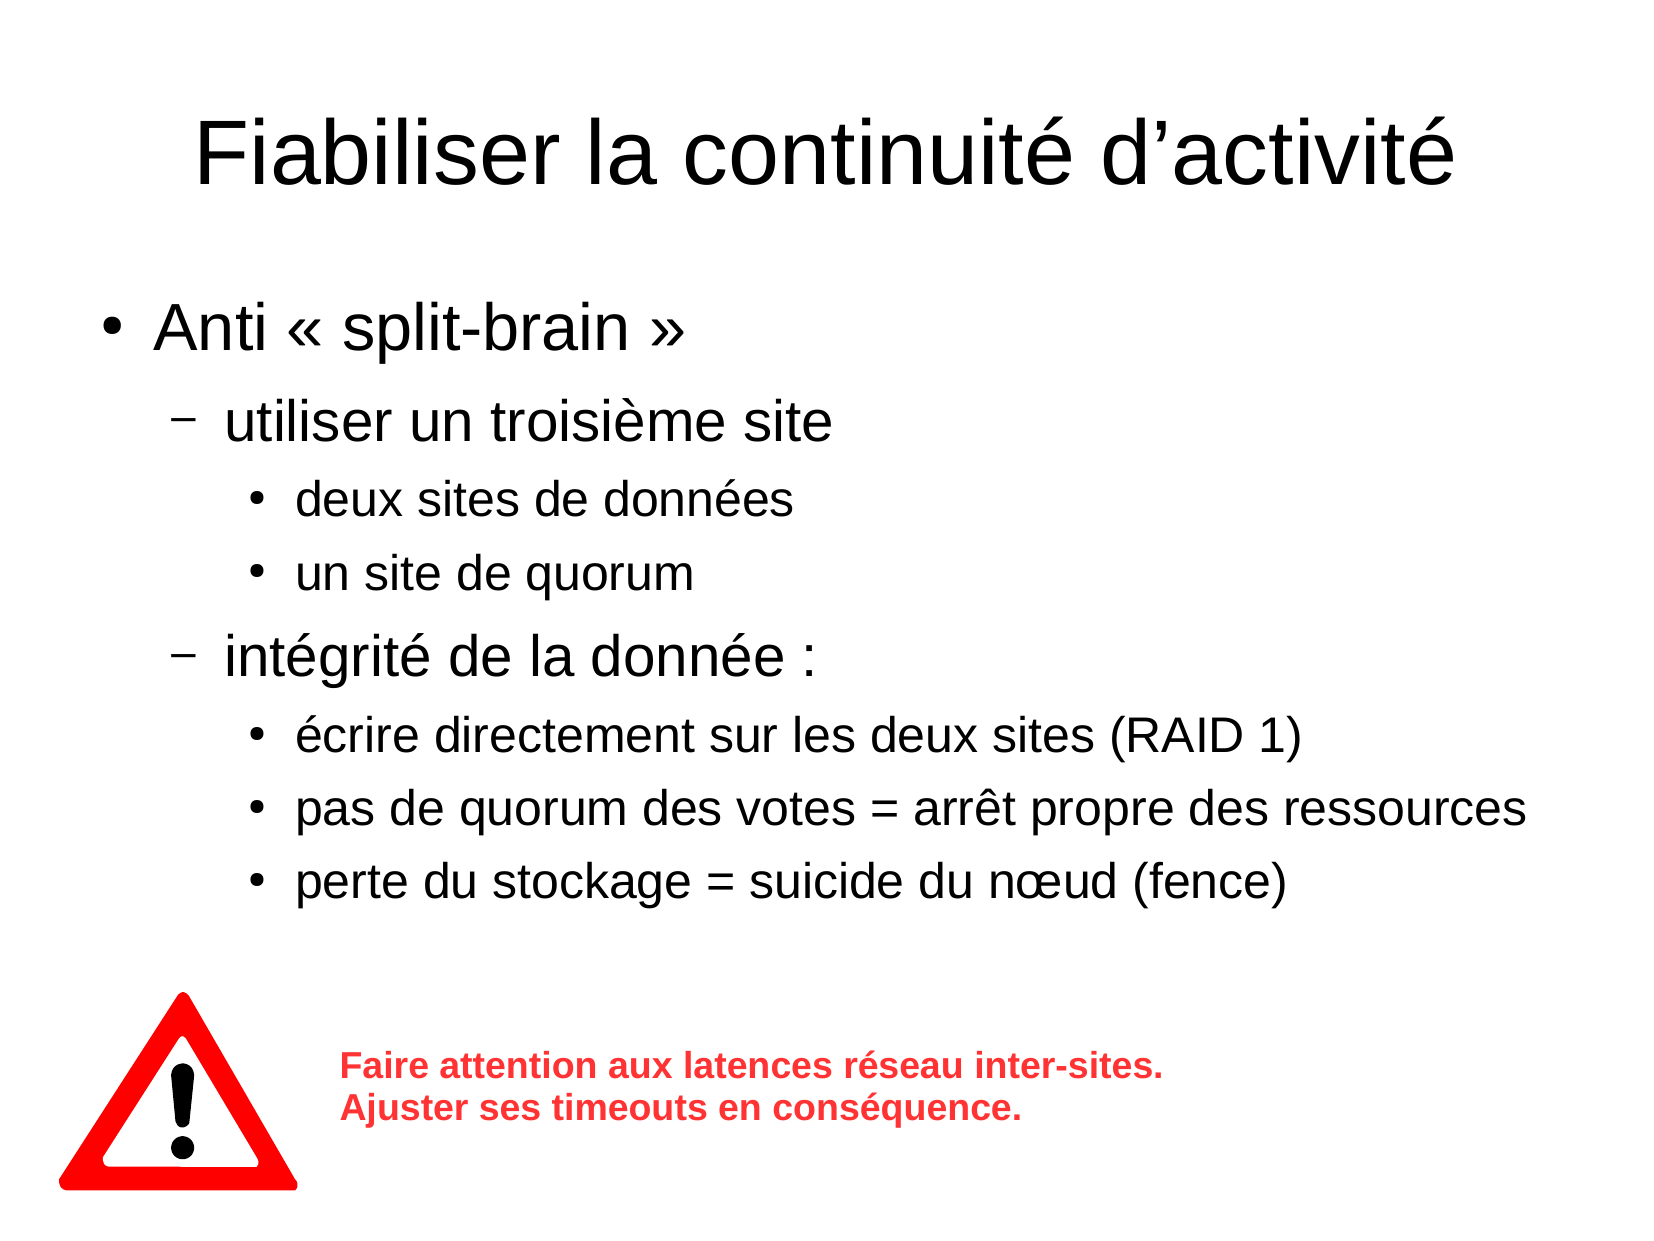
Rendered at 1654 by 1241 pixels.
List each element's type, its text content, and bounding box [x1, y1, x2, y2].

picture [59, 992, 298, 1191]
list Anti « split-brain » utiliser un troisième site deux sites de données un site de quorum intégrité de la donnée : écrire directement sur les deux sites (RAID 1) pas de quorum des votes = arrêt propre des ressources perte du stockage = suicide du nœud (fence) [82, 290, 1571, 1010]
title Fiabiliser la continuité d’activité [82, 49, 1571, 257]
text_box Faire attention aux latences réseau inter-sites. Ajuster ses timeouts en conséquence. [324, 1037, 1483, 1136]
